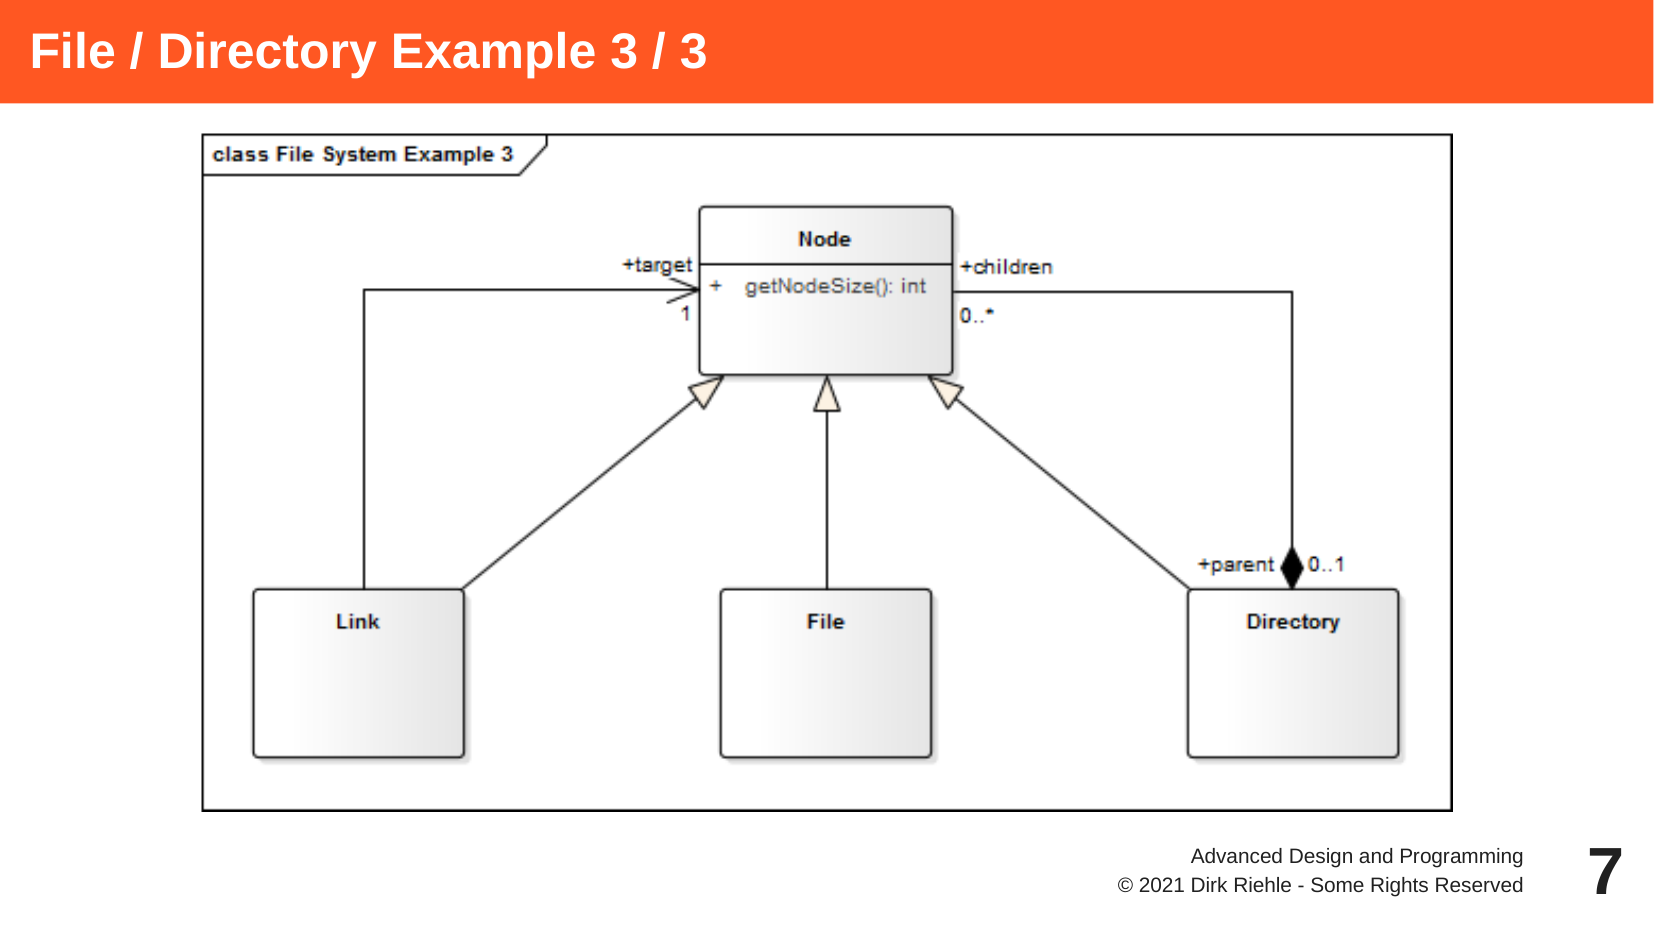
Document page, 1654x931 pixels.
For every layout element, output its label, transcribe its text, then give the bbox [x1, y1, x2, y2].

picture [200, 132, 1453, 813]
title File / Directory Example 3 / 3 [0, 0, 1654, 104]
